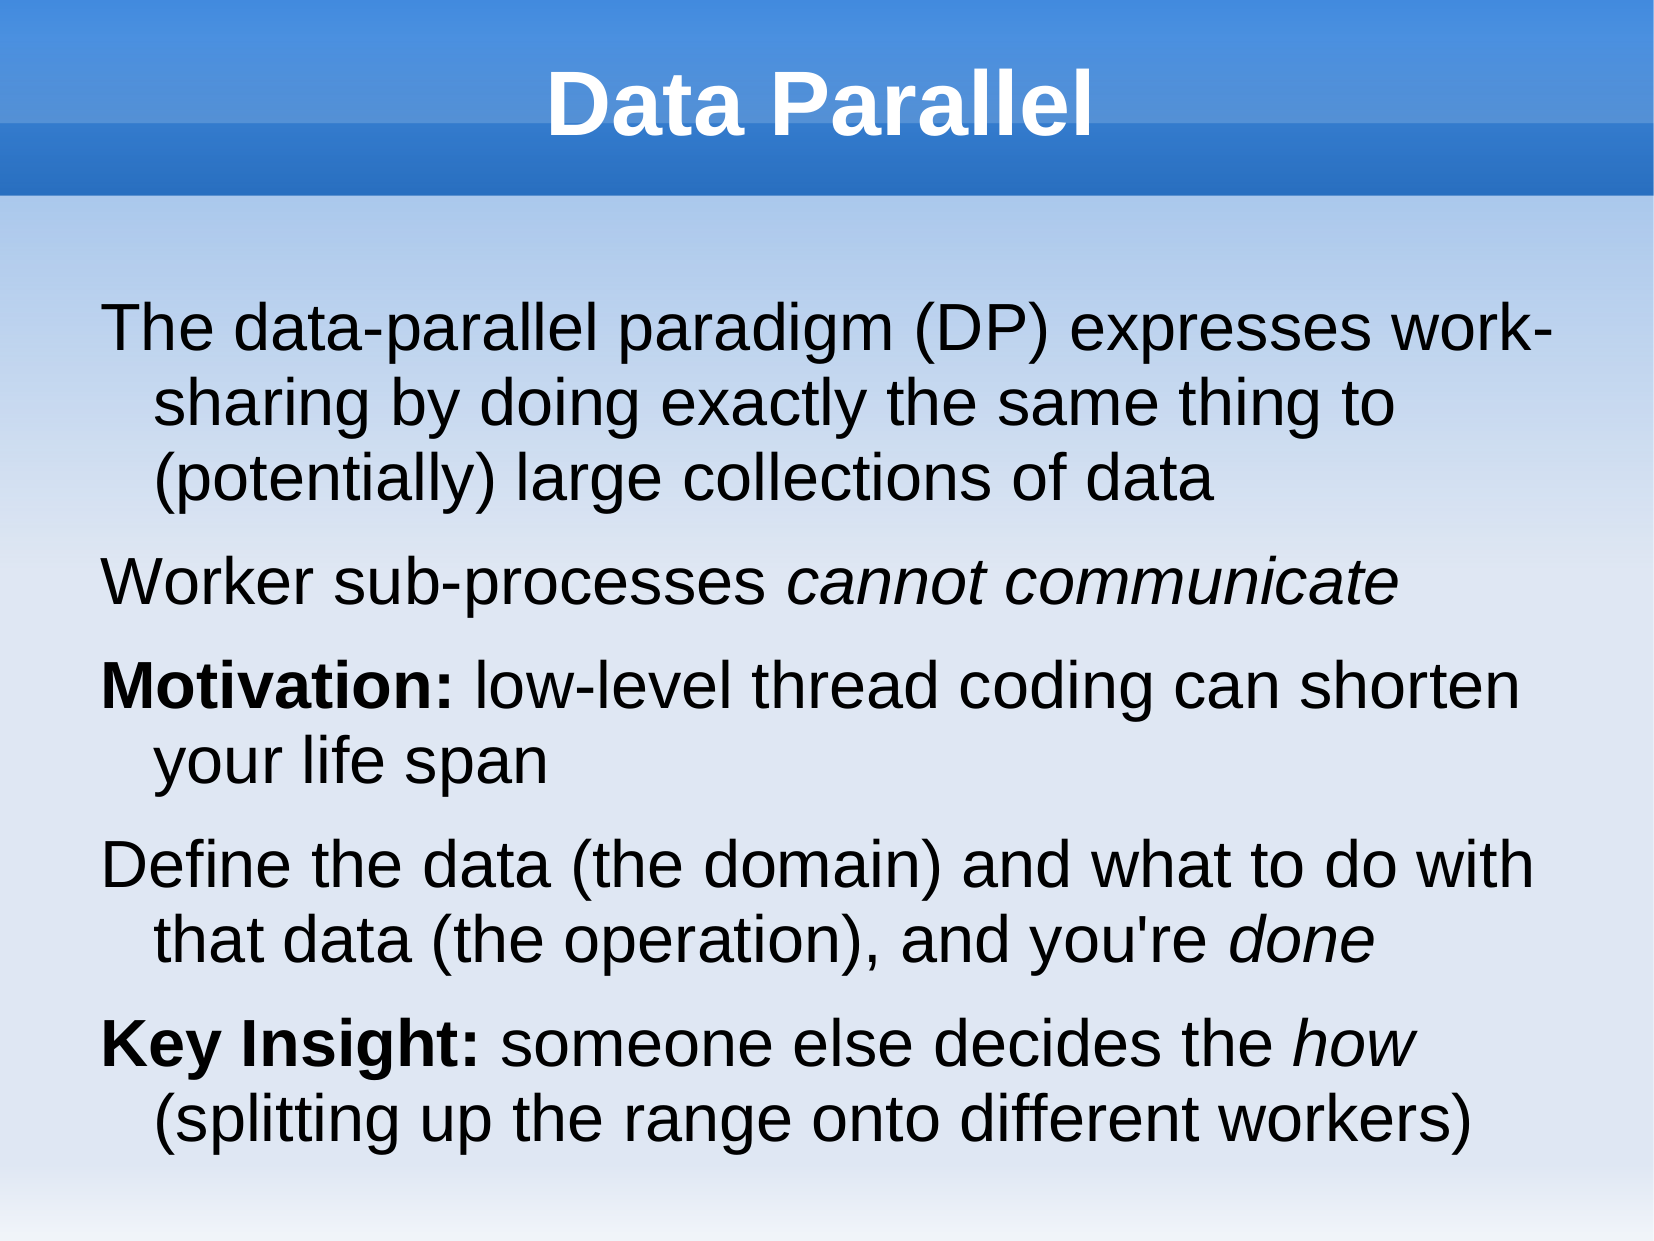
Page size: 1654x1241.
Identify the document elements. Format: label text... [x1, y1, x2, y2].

picture [0, 0, 1654, 1241]
title Data Parallel [76, 0, 1565, 208]
list The data-parallel paradigm (DP) expresses work-sharing by doing exactly the same thing to (potentially) large collections of data Worker sub-processes cannot communicate Motivation: low-level thread coding can shorten your life span Define the data (the domain) and what to do with that data (the operation), and you're done Key Insight: someone else decides the how (splitting up the range onto different workers) [82, 290, 1571, 1157]
